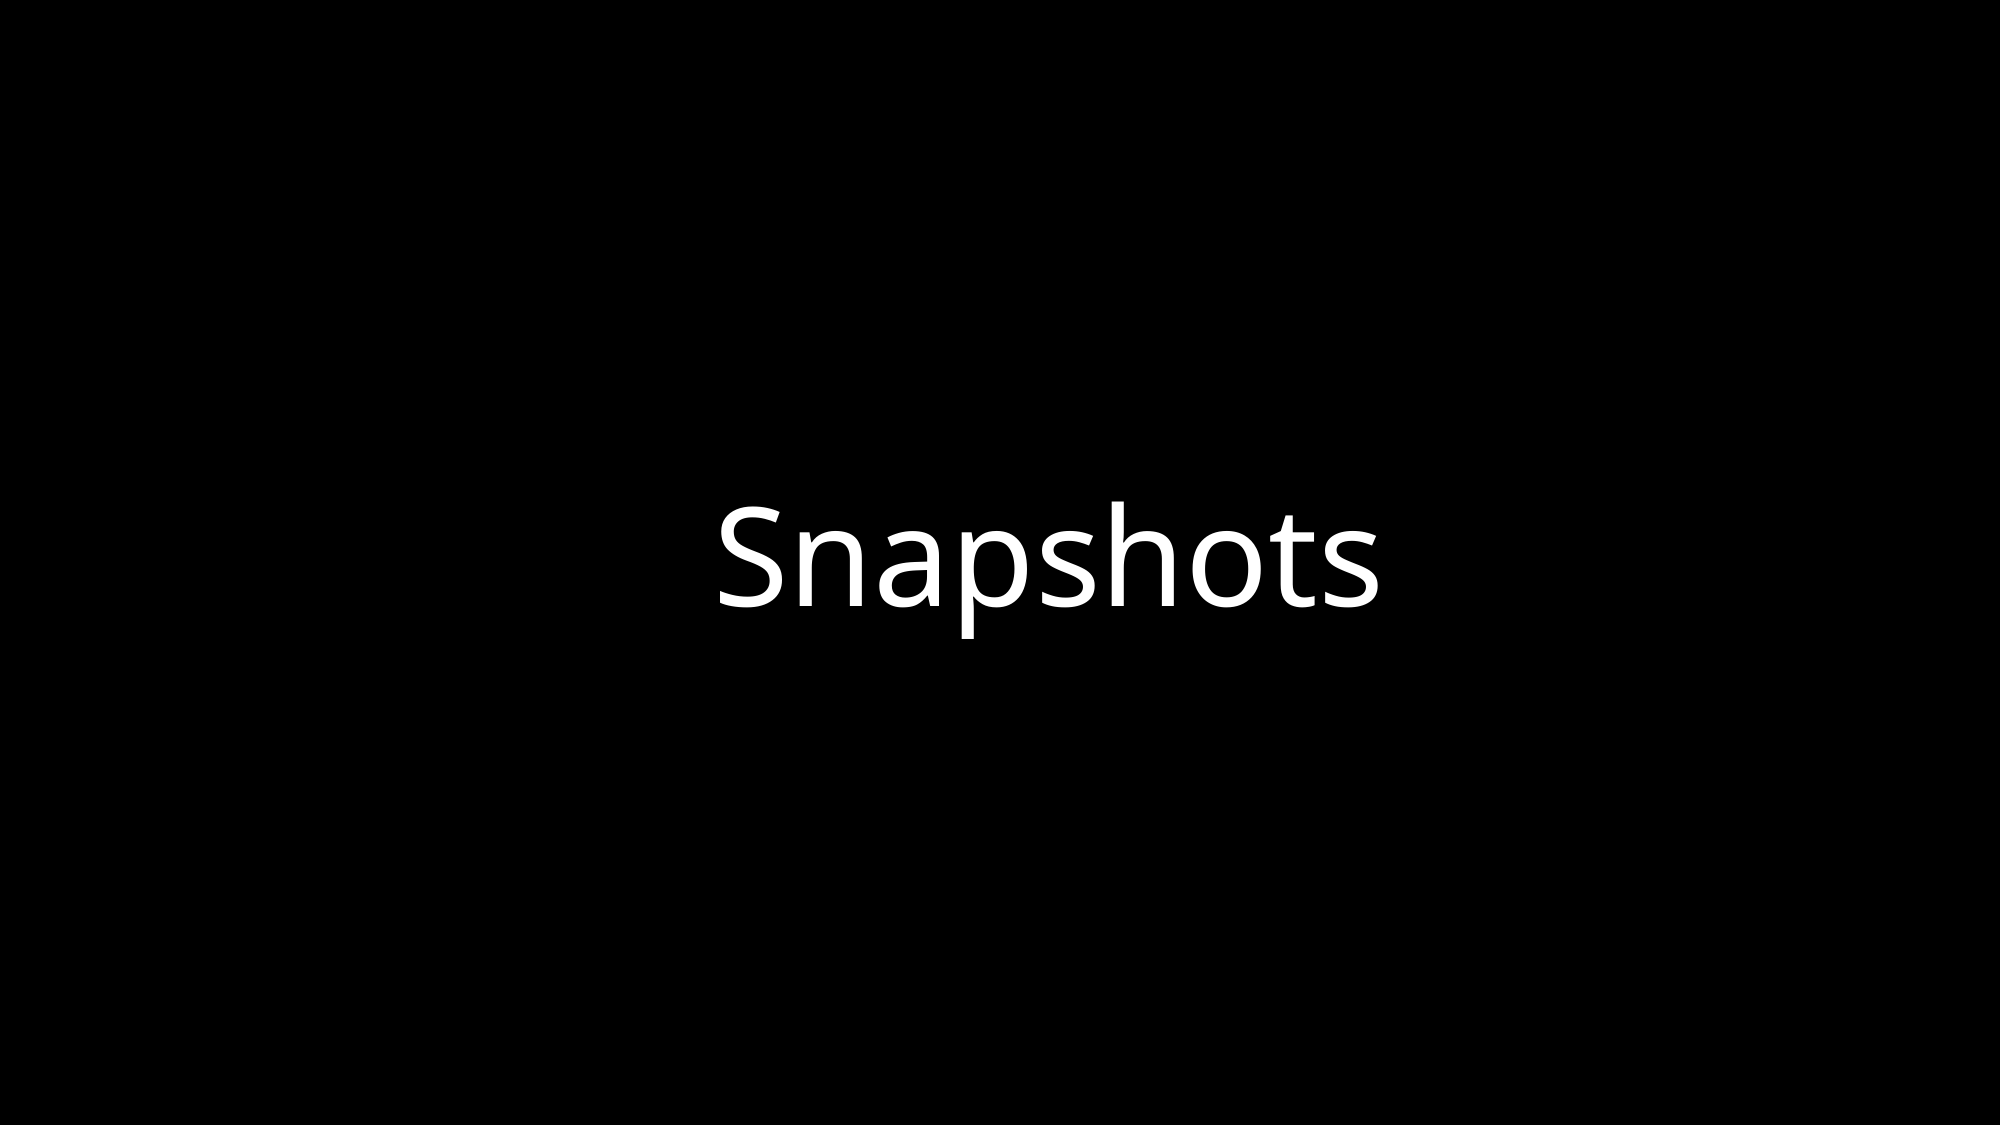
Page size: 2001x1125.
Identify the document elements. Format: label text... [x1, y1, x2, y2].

title Snapshots [496, 442, 1602, 660]
